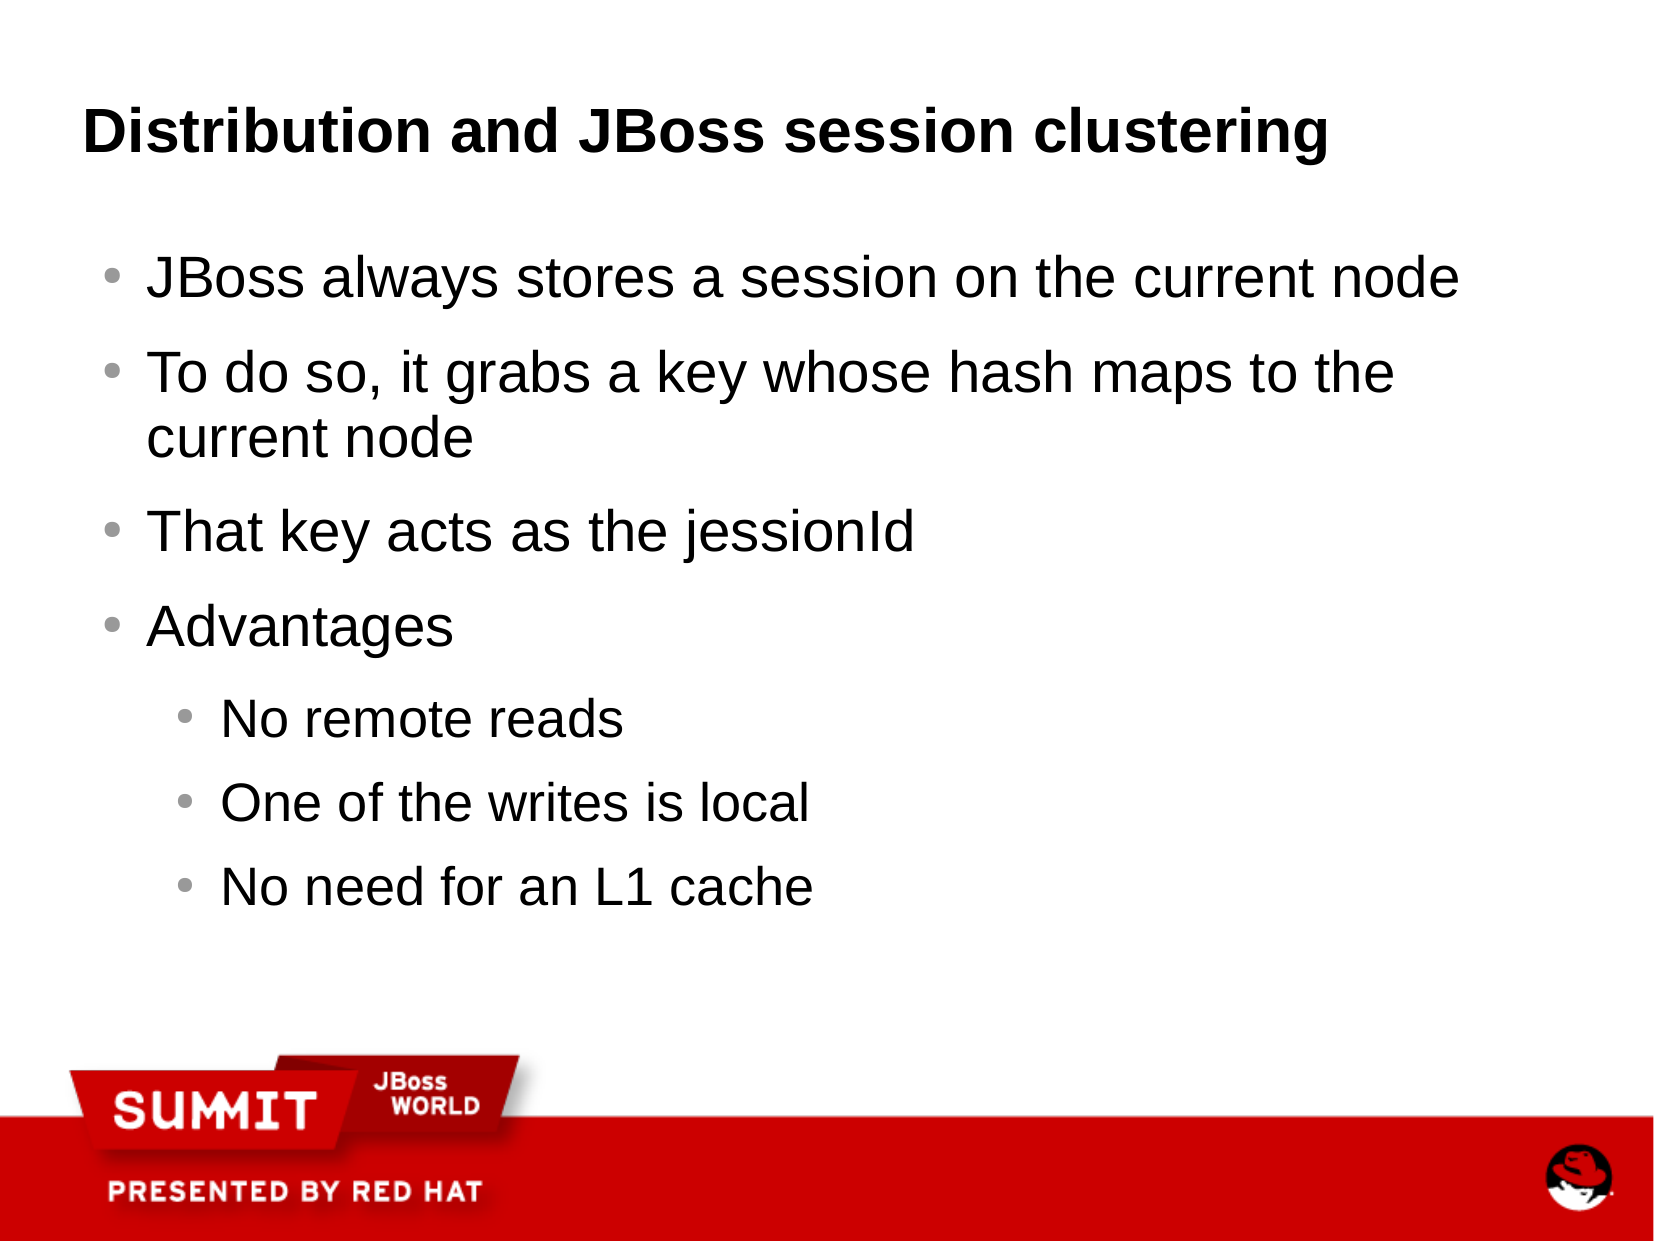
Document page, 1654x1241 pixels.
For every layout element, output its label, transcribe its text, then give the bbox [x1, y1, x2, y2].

picture [0, 1043, 1654, 1241]
title Distribution and JBoss session clustering [82, 37, 1571, 226]
list JBoss always stores a session on the current node To do so, it grabs a key whose hash maps to the current node That key acts as the jessionId Advantages No remote reads One of the writes is local No need for an L1 cache [86, 244, 1576, 1039]
